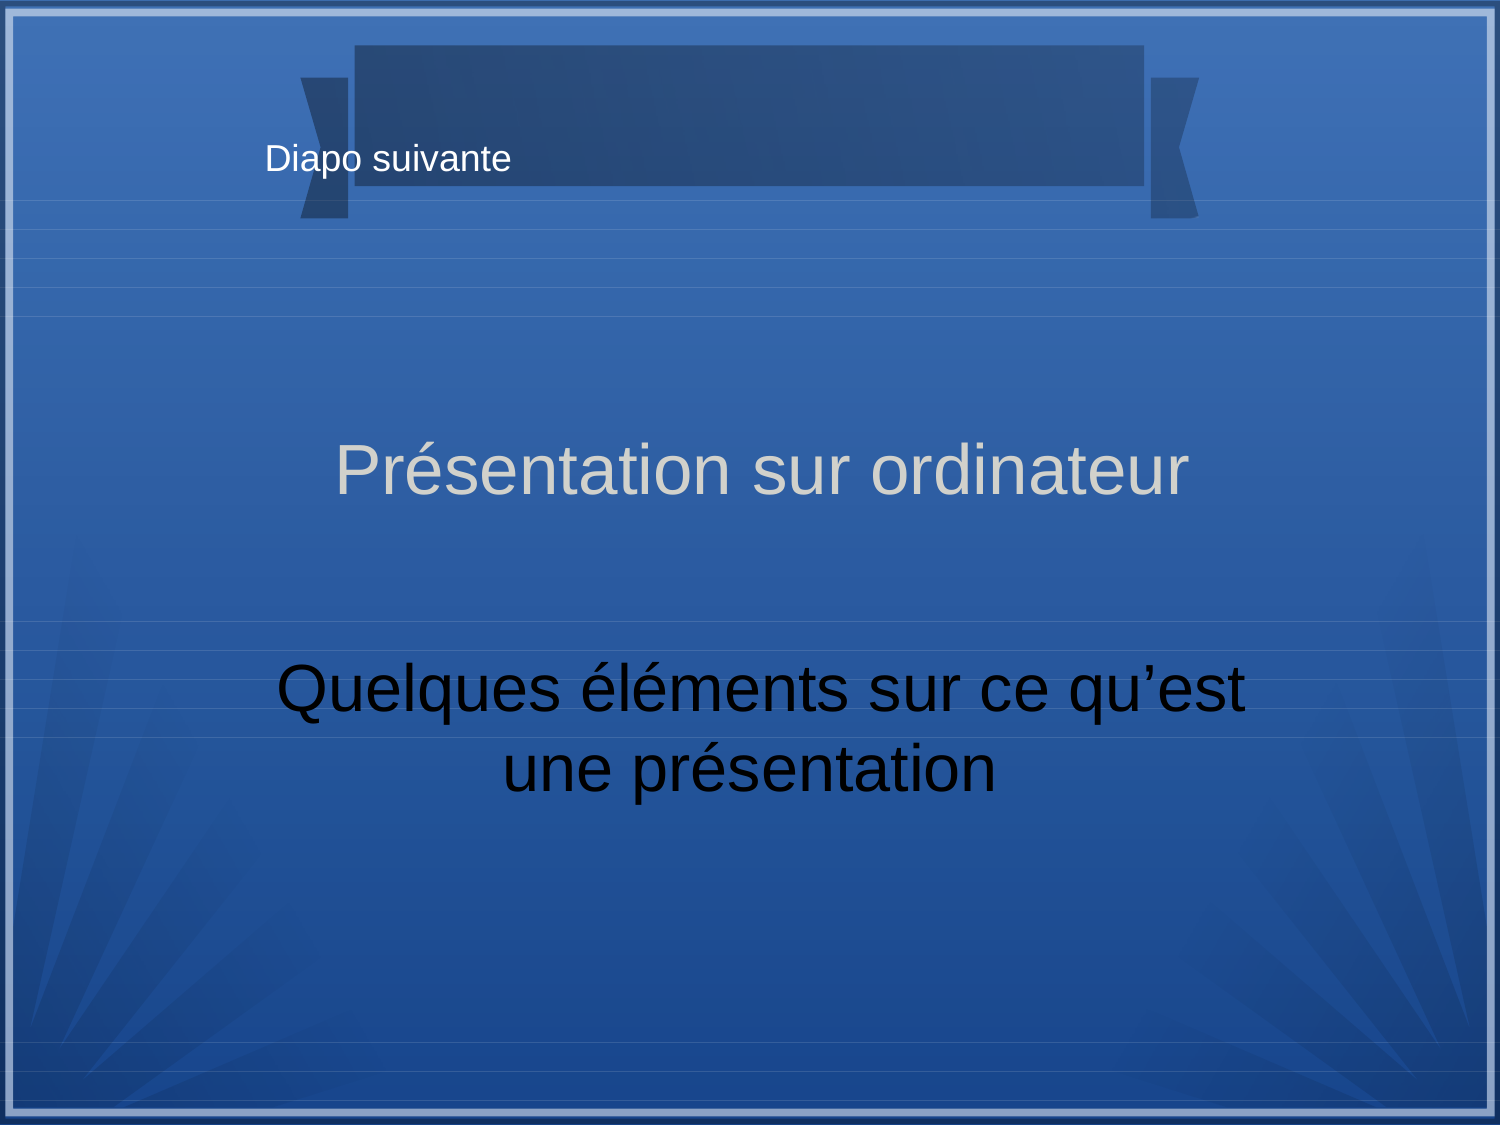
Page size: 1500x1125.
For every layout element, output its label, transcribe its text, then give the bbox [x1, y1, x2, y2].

text_box Diapo suivante [249, 127, 566, 187]
title Présentation sur ordinateur [112, 349, 1388, 591]
subtitle Quelques éléments sur ce qu’est une présentation [225, 637, 1276, 926]
